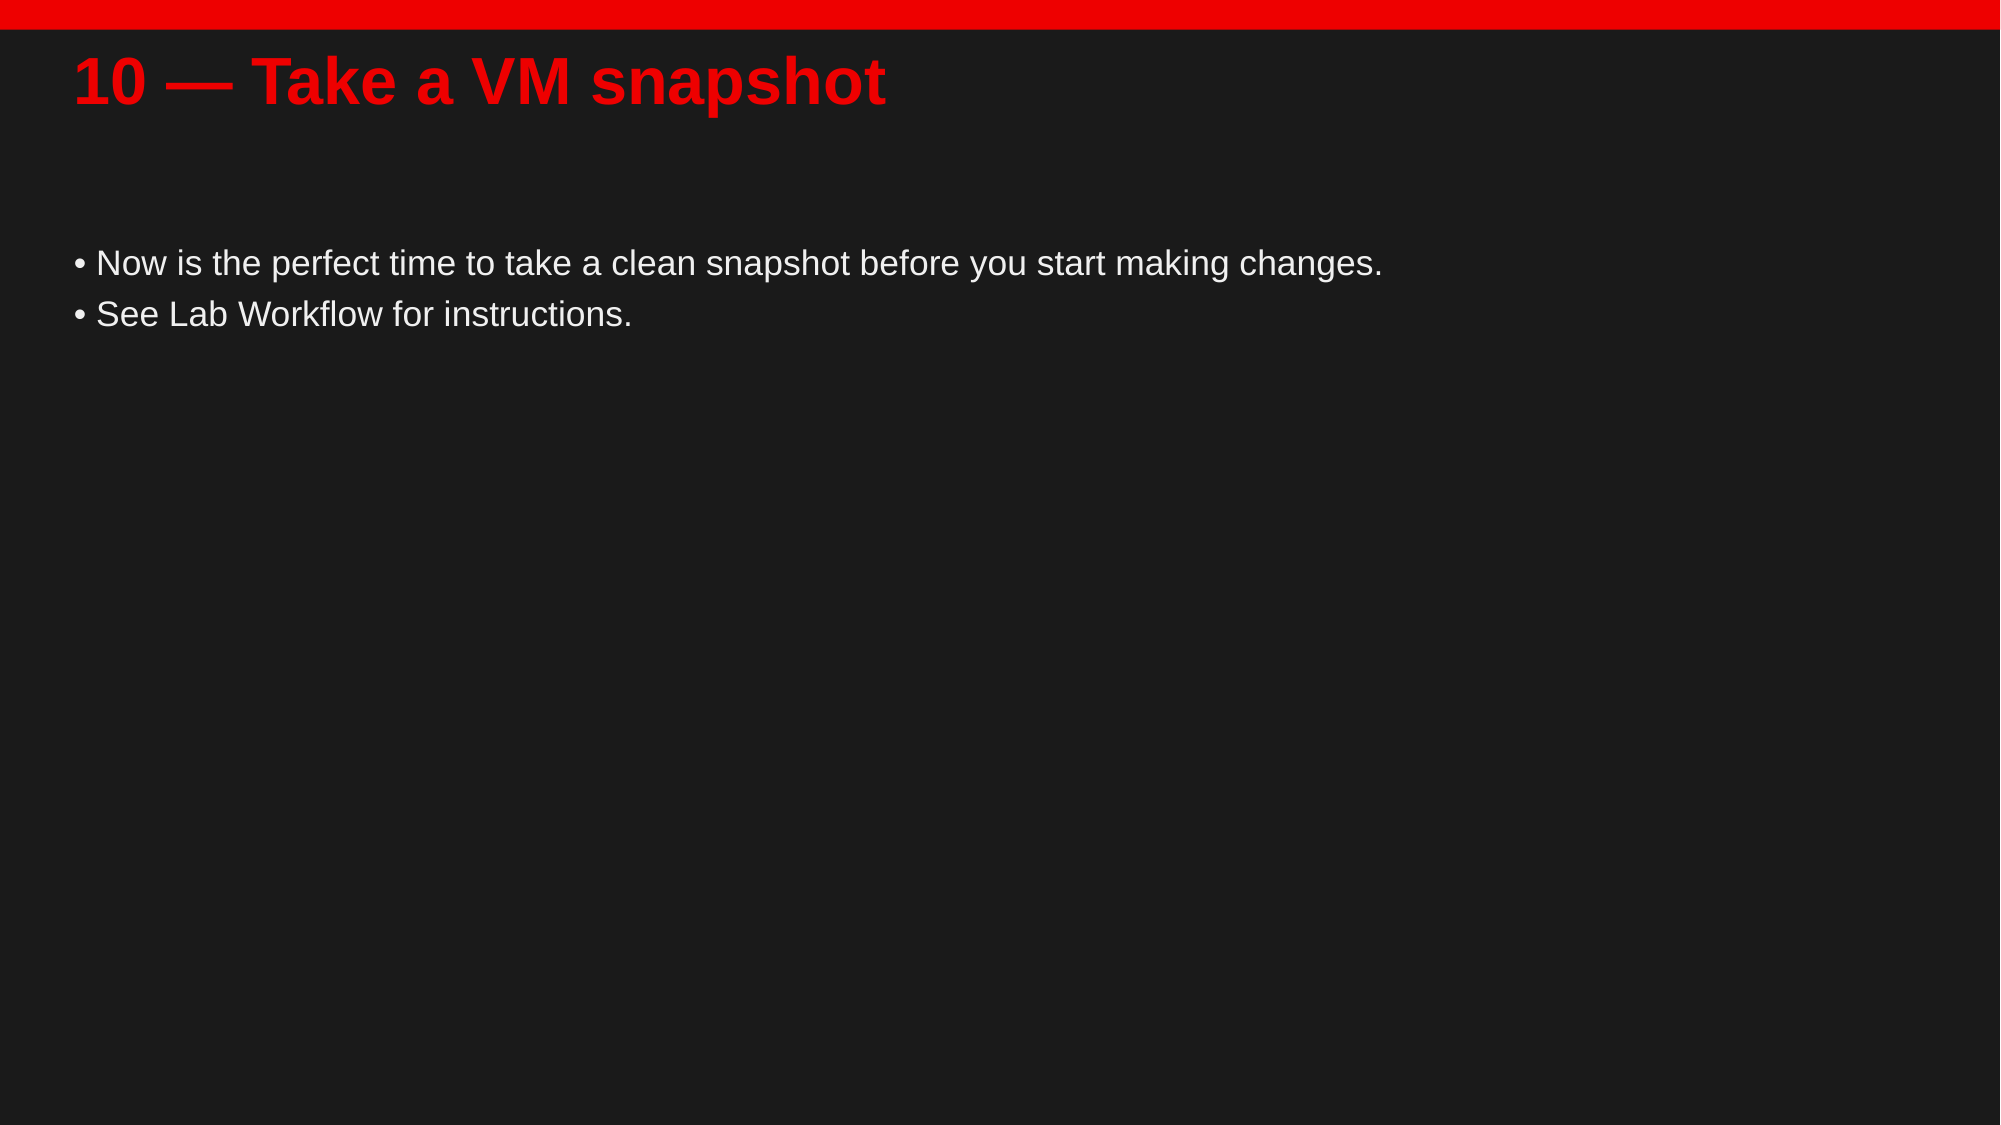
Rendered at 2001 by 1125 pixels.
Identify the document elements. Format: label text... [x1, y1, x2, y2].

text_box [0, 0, 2001, 30]
text_box • Now is the perfect time to take a clean snapshot before you start making changes. • See Lab Workflow for instructions. [59, 236, 1942, 1037]
text_box 10 — Take a VM snapshot [59, 36, 1942, 208]
